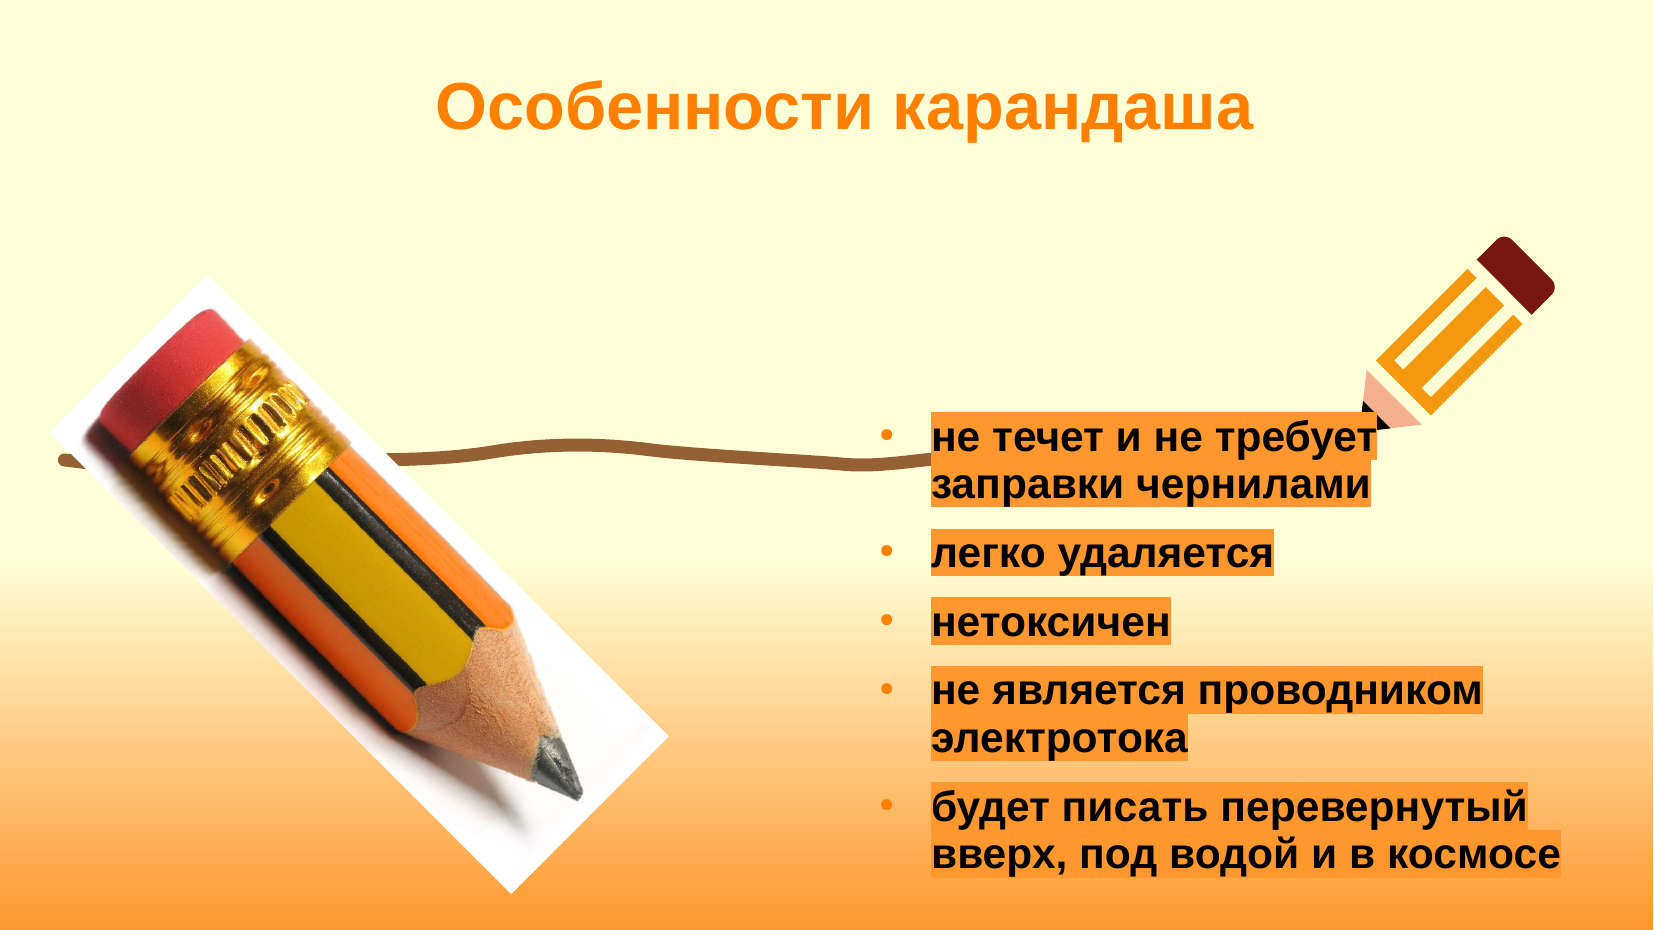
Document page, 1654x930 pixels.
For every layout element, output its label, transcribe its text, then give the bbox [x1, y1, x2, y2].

list не течет и не требует заправки чернилами легко удаляется нетоксичен не является проводником электротока будет писать перевернутый вверх, под водой и в космосе [862, 412, 1565, 886]
title Особенности карандаша [224, 25, 1465, 188]
picture [48, 273, 675, 900]
